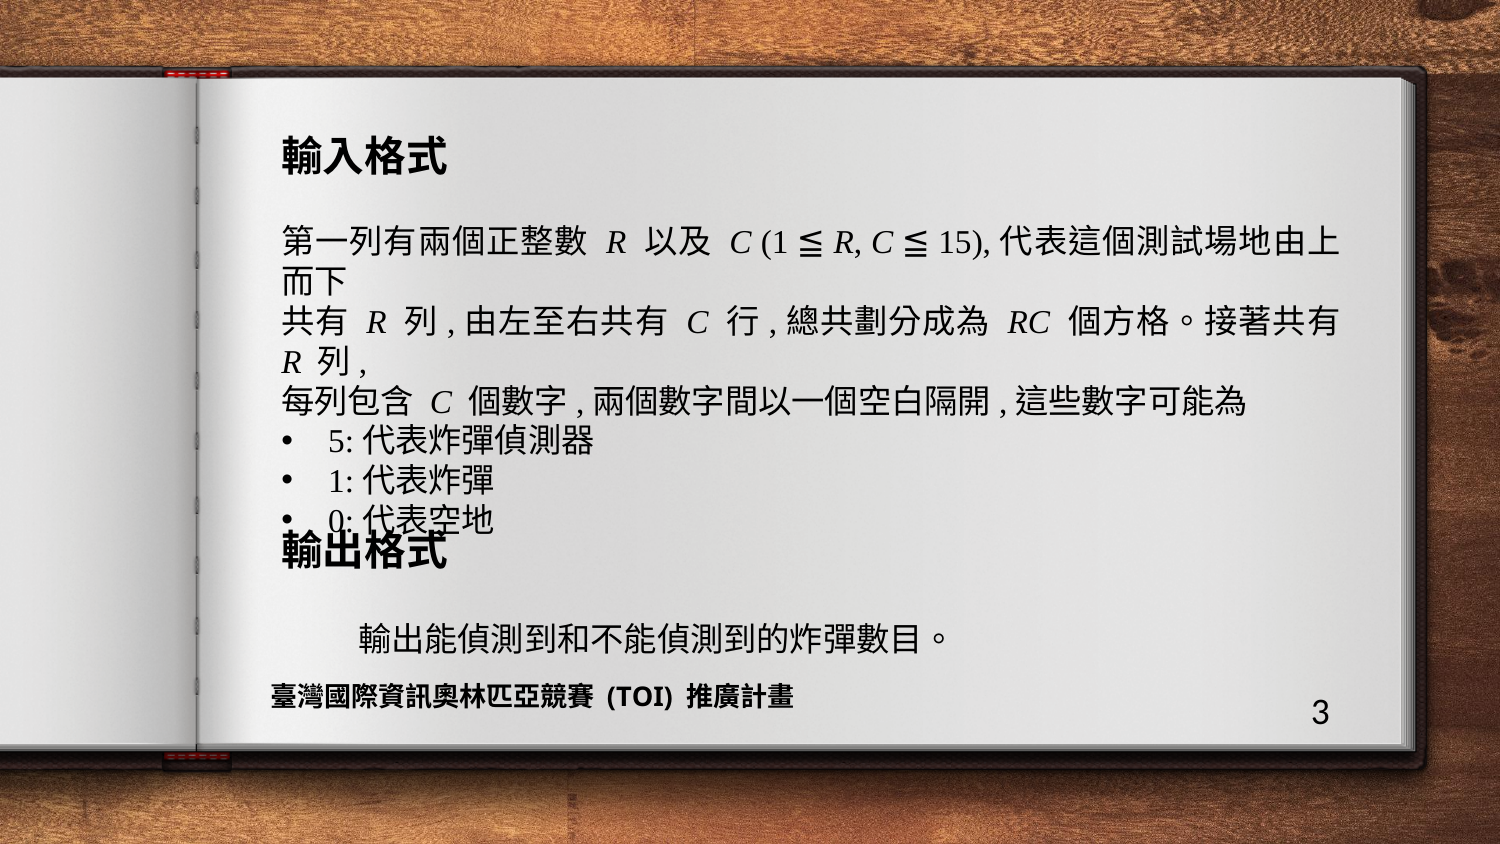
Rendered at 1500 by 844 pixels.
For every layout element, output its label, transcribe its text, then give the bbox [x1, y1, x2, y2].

text_box 輸出格式 輸出能偵測到和不能偵測到的炸彈數目。 [266, 516, 1368, 666]
text_box 輸入格式 第一列有兩個正整數 R 以及 C (1 ≦ R, C ≦ 15),代表這個測試場地由上而下 共有 R 列,由左至右共有 C 行,總共劃分成為 RC 個方格。接著共有 R 列, 每列包含 C 個數字,兩個數字間以一個空白隔開,這些數字可能為 5:代表炸彈偵測器 1:代表炸彈 0:代表空地 [266, 123, 1356, 516]
text_box [1295, 672, 1386, 737]
